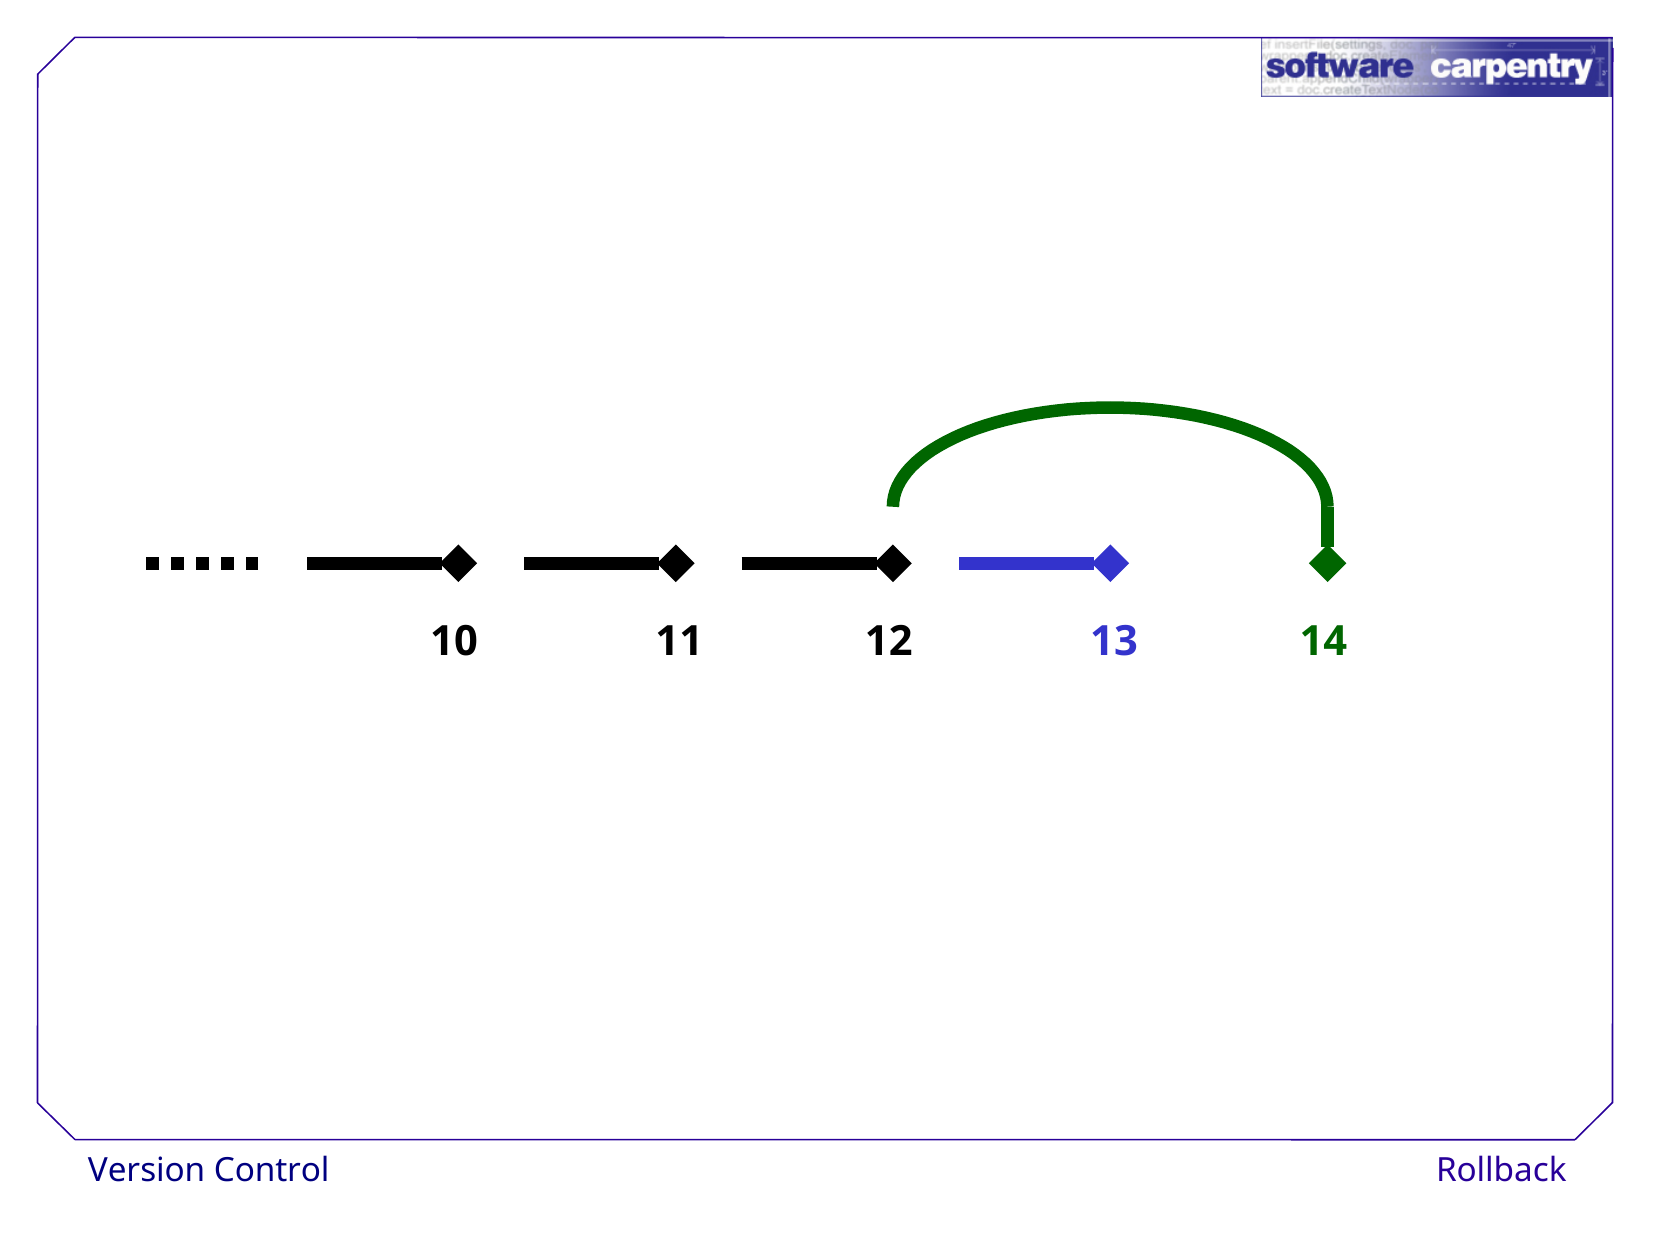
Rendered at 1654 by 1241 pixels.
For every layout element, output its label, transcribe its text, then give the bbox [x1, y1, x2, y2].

text_box 10 [415, 610, 494, 673]
text_box 14 [1284, 610, 1363, 673]
text_box 13 [1075, 610, 1154, 673]
picture [1261, 39, 1613, 97]
text_box 11 [640, 610, 719, 673]
text_box 12 [850, 610, 928, 673]
